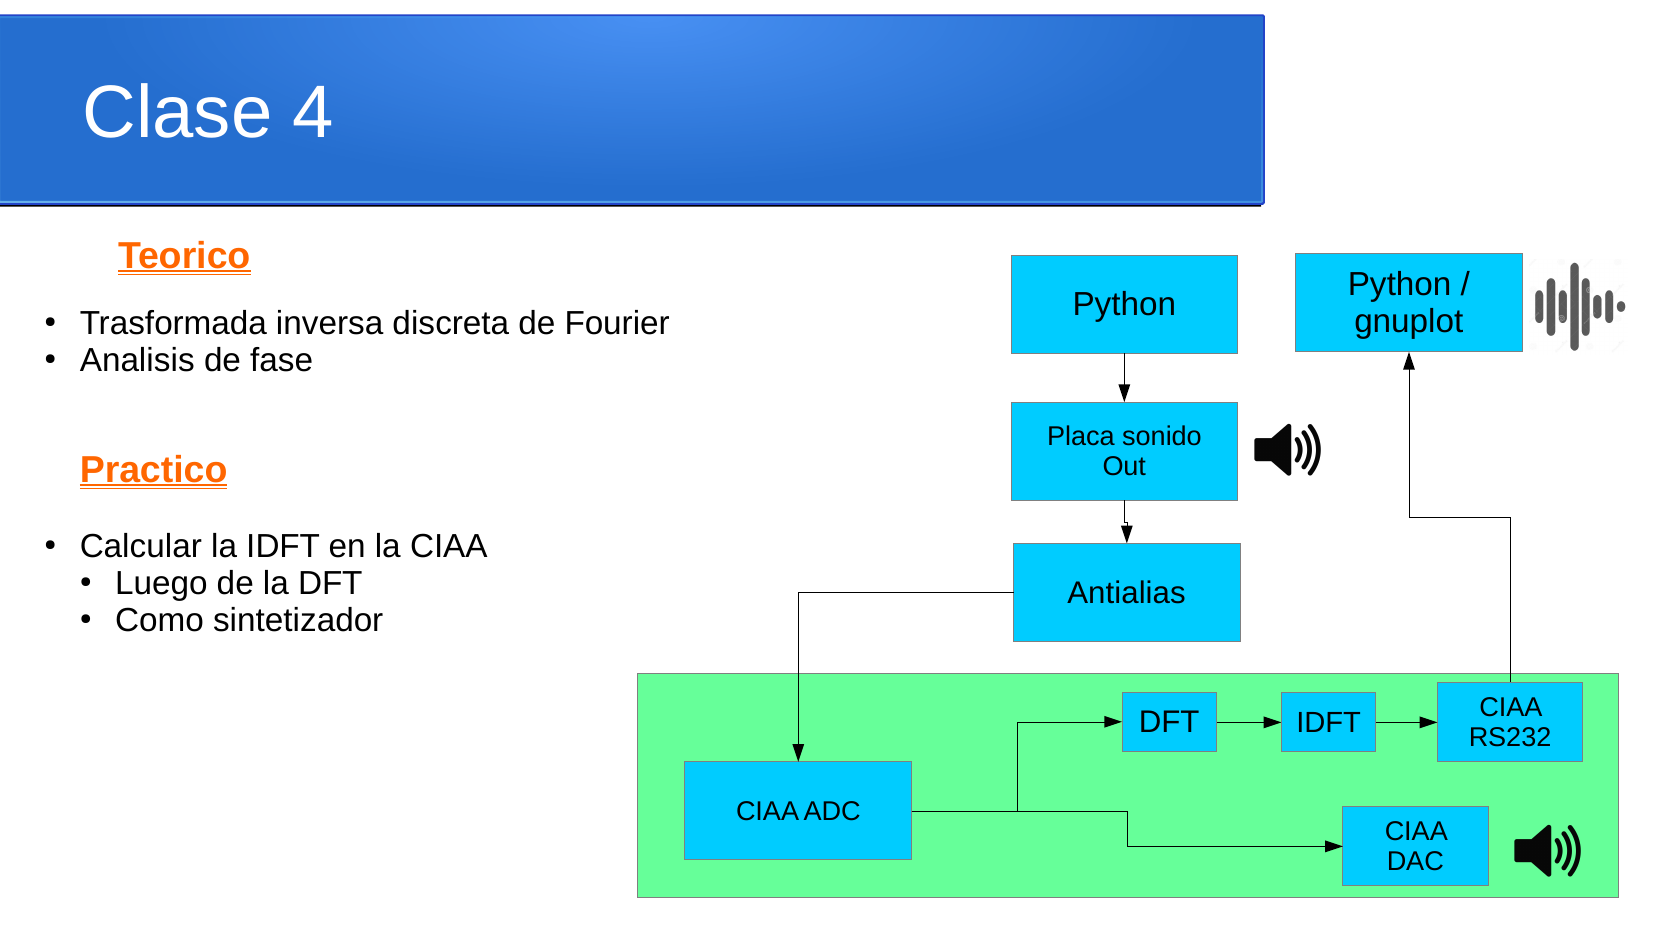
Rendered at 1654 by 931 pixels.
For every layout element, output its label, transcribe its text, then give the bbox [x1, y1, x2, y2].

text_box CIAA RS232 [1437, 682, 1583, 762]
text_box Python [1011, 255, 1238, 354]
picture [1529, 259, 1628, 355]
text_box CIAA ADC [684, 761, 912, 860]
text_box DFT [1122, 692, 1217, 752]
picture [1511, 814, 1583, 886]
text_box Teorico Trasformada inversa discreta de Fourier Analisis de fase Practico Calcular la IDFT en la CIAA Luego de la DFT Como sintetizador [29, 227, 757, 647]
text_box [799, 673, 1510, 811]
text_box IDFT [1281, 692, 1376, 752]
text_box [637, 673, 1619, 898]
text_box Python / gnuplot [1295, 253, 1523, 352]
text_box CIAA DAC [1342, 806, 1489, 886]
text_box Antialias [1013, 543, 1241, 642]
picture [1251, 413, 1323, 485]
text_box Placa sonido Out [1011, 402, 1238, 501]
title Clase 4 [82, 35, 1235, 189]
